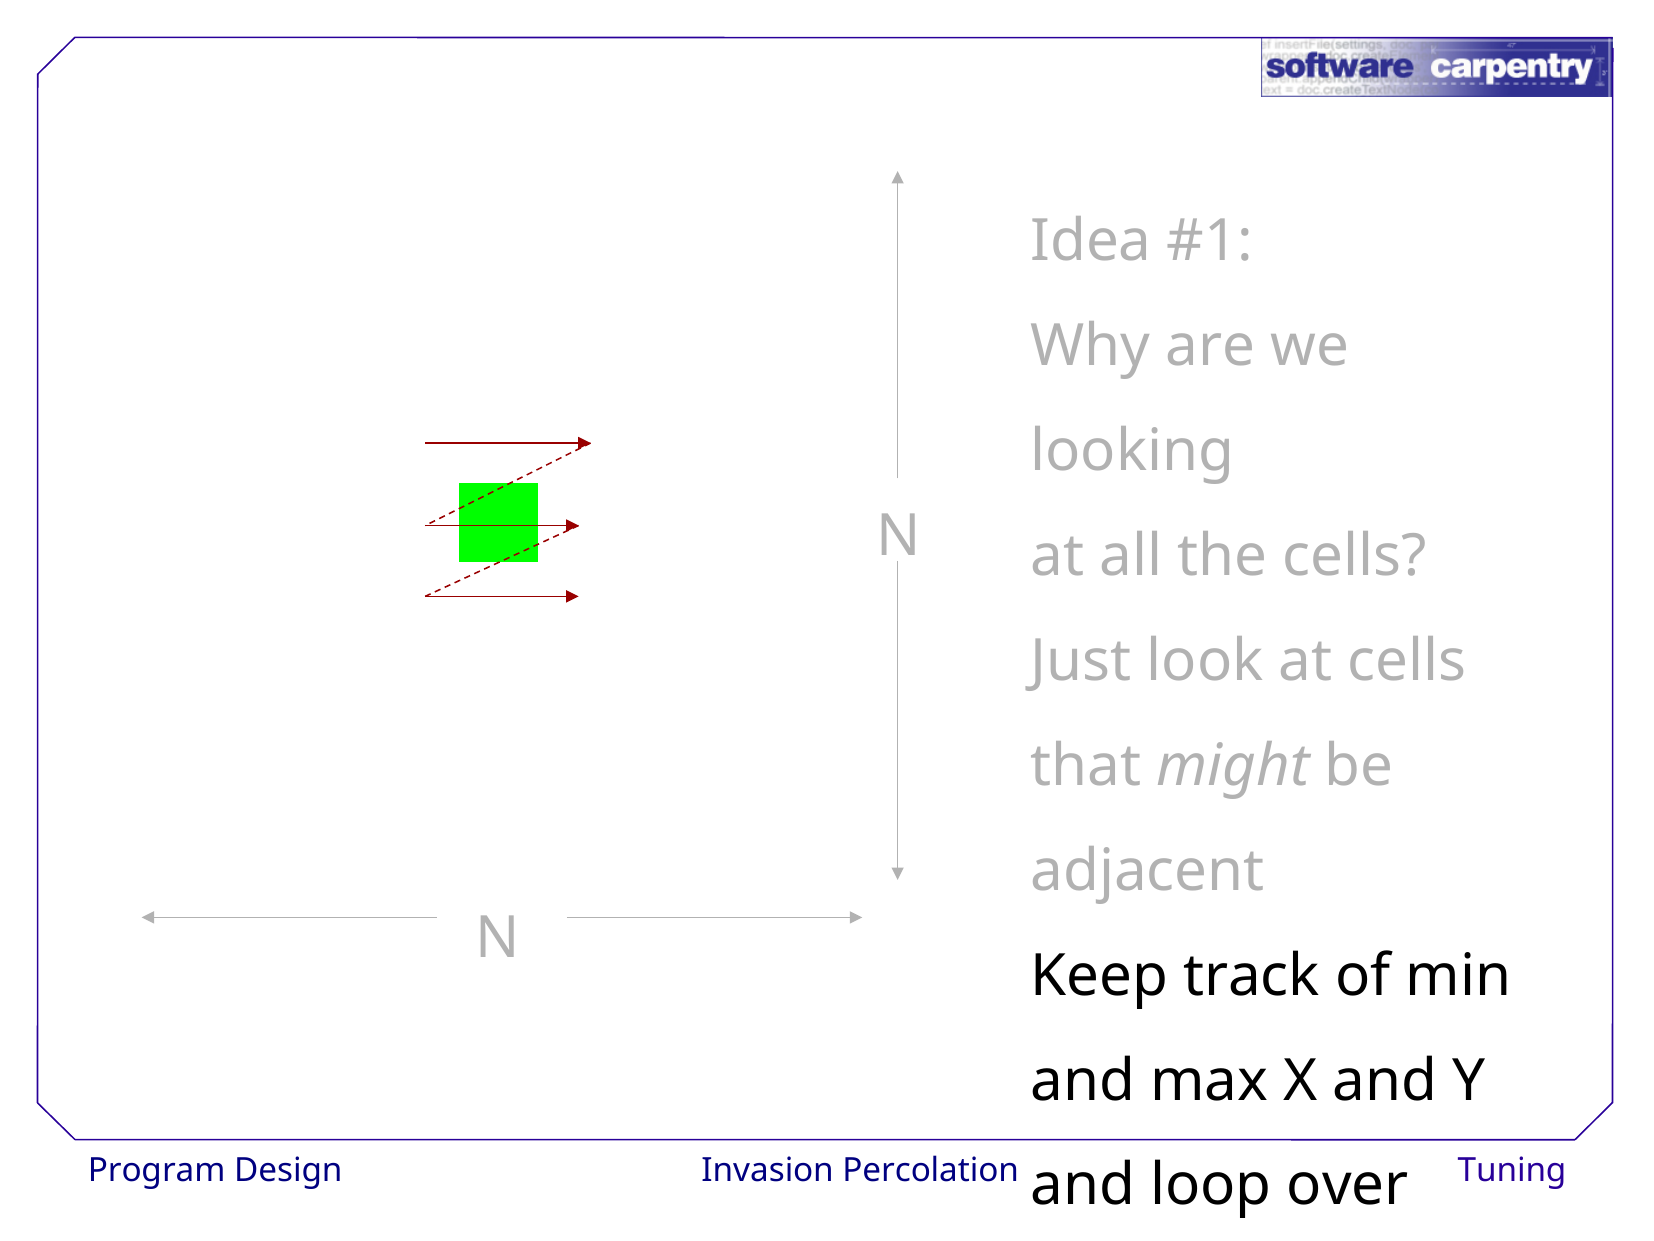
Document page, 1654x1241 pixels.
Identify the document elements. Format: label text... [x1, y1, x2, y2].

table_cell [142, 641, 221, 720]
table_cell [380, 641, 459, 720]
table_cell [696, 245, 775, 326]
table_header [775, 166, 855, 245]
picture [1261, 39, 1613, 97]
table_cell [221, 799, 300, 878]
table_cell [380, 799, 459, 878]
table_cell [459, 641, 538, 720]
table_cell [696, 326, 775, 404]
table_header [221, 166, 300, 245]
table_cell [459, 483, 538, 525]
table_header [300, 166, 380, 245]
table_cell [300, 404, 380, 483]
table_cell [142, 562, 221, 641]
table_cell [221, 641, 300, 720]
table_header [538, 166, 617, 245]
table_cell [538, 483, 617, 562]
table_cell [142, 326, 221, 404]
table_cell [617, 720, 696, 799]
table_cell [459, 326, 538, 404]
table_cell [459, 562, 538, 596]
table_cell [221, 483, 300, 562]
table_cell [696, 799, 775, 878]
table_cell [775, 799, 855, 878]
table_cell [538, 641, 617, 720]
table_header [380, 166, 459, 245]
table_cell [142, 483, 221, 562]
table_cell [696, 641, 775, 720]
text_box Idea #1: Why are we looking at all the cells? Just look at cells that might be adjacent Keep track of min and max X and Y and loop over those [1015, 159, 1580, 1241]
table_cell [459, 720, 538, 799]
table_cell [459, 404, 538, 442]
table_cell [617, 483, 696, 562]
table_cell [775, 483, 855, 562]
table_cell [617, 641, 696, 720]
table_cell [221, 326, 300, 404]
table_cell [538, 326, 617, 404]
table_cell [538, 720, 617, 799]
table_cell [300, 326, 380, 404]
table_cell [775, 245, 855, 326]
table_cell [775, 326, 855, 404]
table_header [617, 166, 696, 245]
table_header [459, 166, 538, 245]
table_cell [538, 245, 617, 326]
text_box N [460, 856, 520, 977]
table_cell [775, 641, 855, 720]
table_cell [221, 245, 300, 326]
table_cell [617, 799, 696, 878]
table_cell [142, 404, 221, 483]
table_cell [221, 562, 300, 641]
table_cell [459, 245, 538, 326]
table_cell [617, 326, 696, 404]
table_cell [538, 404, 617, 483]
table_cell [380, 562, 459, 641]
table_cell [380, 245, 459, 326]
table_header [142, 166, 221, 245]
table_cell [775, 720, 855, 799]
table_cell [459, 597, 538, 641]
table_header [696, 166, 775, 245]
table_cell [300, 562, 380, 641]
table_cell [300, 483, 380, 562]
table_cell [142, 799, 221, 878]
table_cell [459, 444, 538, 483]
table_cell [696, 483, 775, 562]
table_cell [380, 404, 459, 483]
table_cell [300, 641, 380, 720]
table_cell [775, 562, 855, 641]
table_cell [221, 720, 300, 799]
table_cell [300, 245, 380, 326]
table_cell [221, 404, 300, 483]
text_box N [862, 454, 922, 576]
table_cell [775, 404, 855, 483]
table_cell [696, 562, 775, 641]
table_cell [538, 562, 617, 641]
table_cell [380, 326, 459, 404]
table_cell [617, 245, 696, 326]
table_cell [459, 799, 538, 878]
table_cell [380, 720, 459, 799]
table_cell [617, 562, 696, 641]
table_cell [538, 799, 617, 878]
table_cell [142, 245, 221, 326]
table_cell [696, 404, 775, 483]
table_cell [380, 483, 459, 562]
table_cell [142, 720, 221, 799]
table_cell [617, 404, 696, 483]
table_cell [300, 799, 380, 878]
table_cell [459, 526, 538, 562]
table_cell [696, 720, 775, 799]
table_cell [300, 720, 380, 799]
